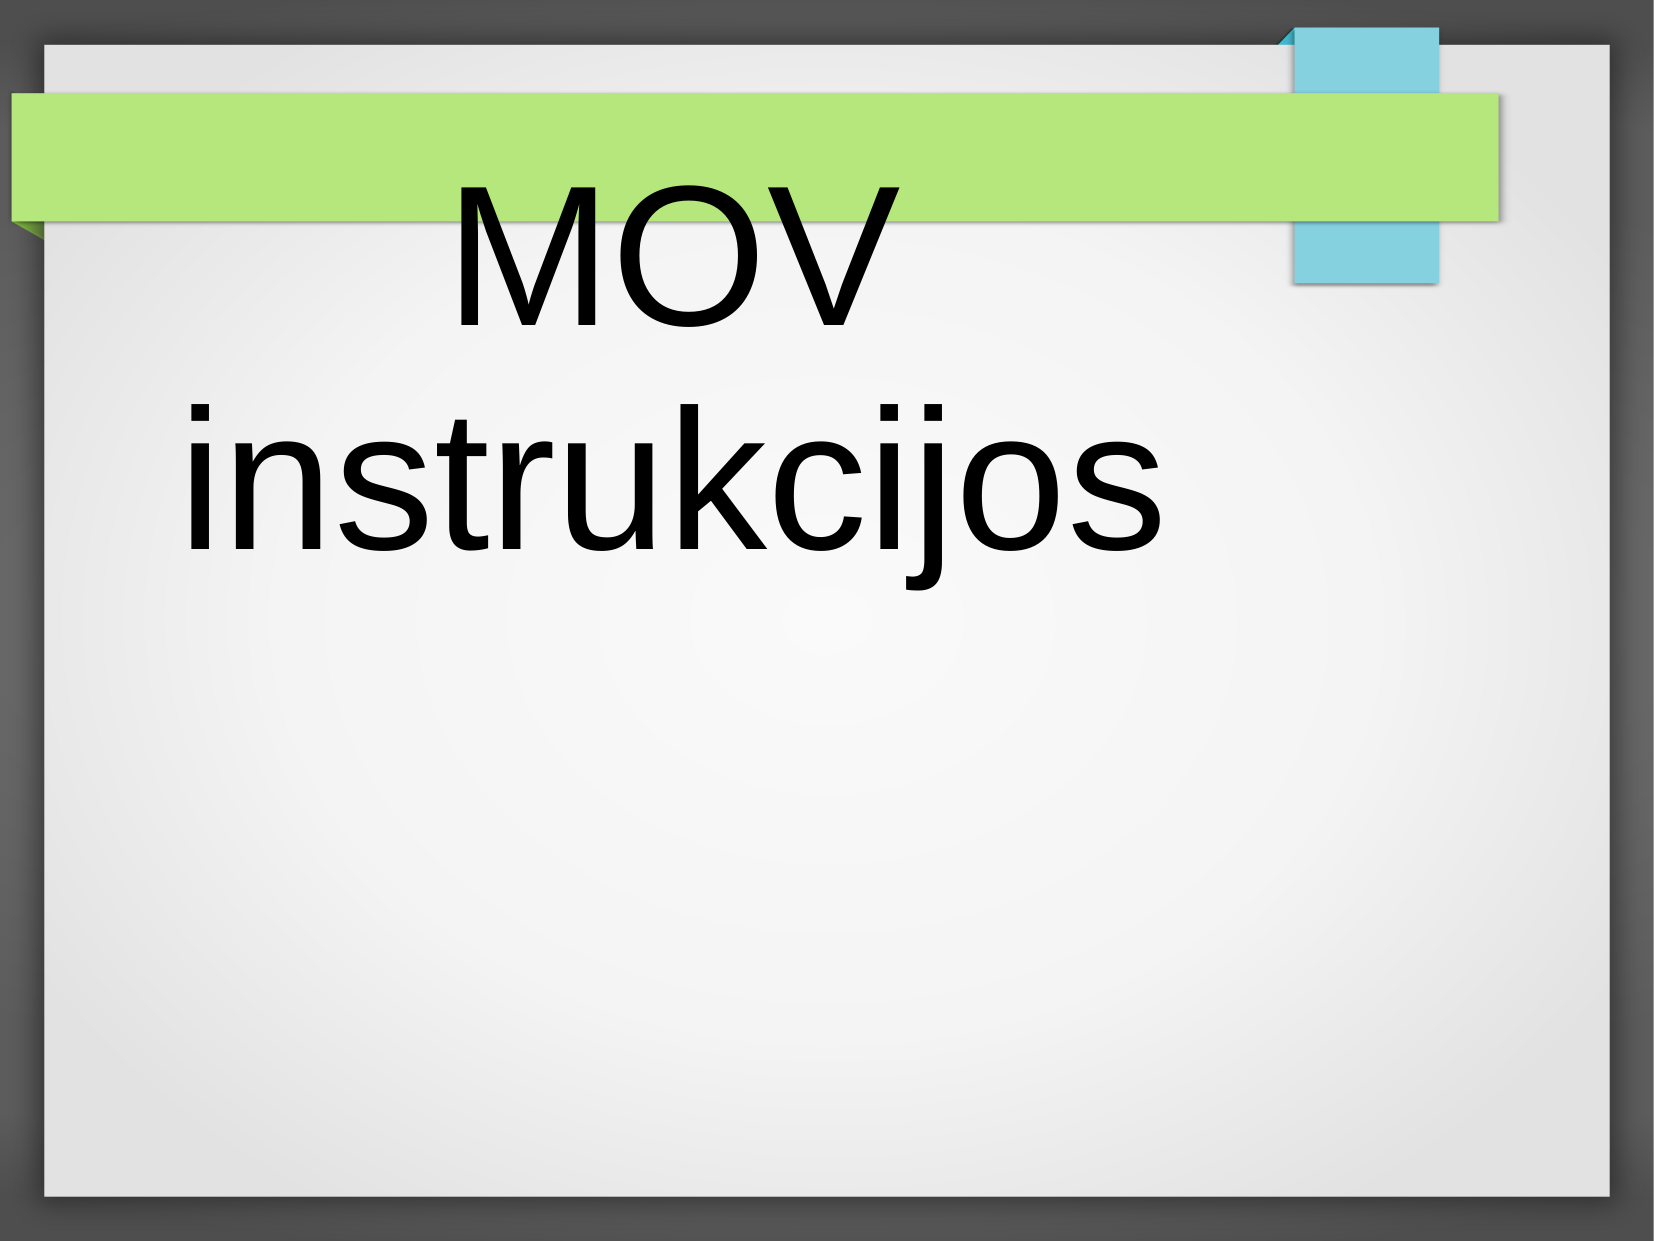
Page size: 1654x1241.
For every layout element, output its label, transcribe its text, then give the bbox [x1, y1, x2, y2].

picture [0, 0, 1654, 1241]
subtitle MOV instrukcijos [82, 94, 1264, 643]
